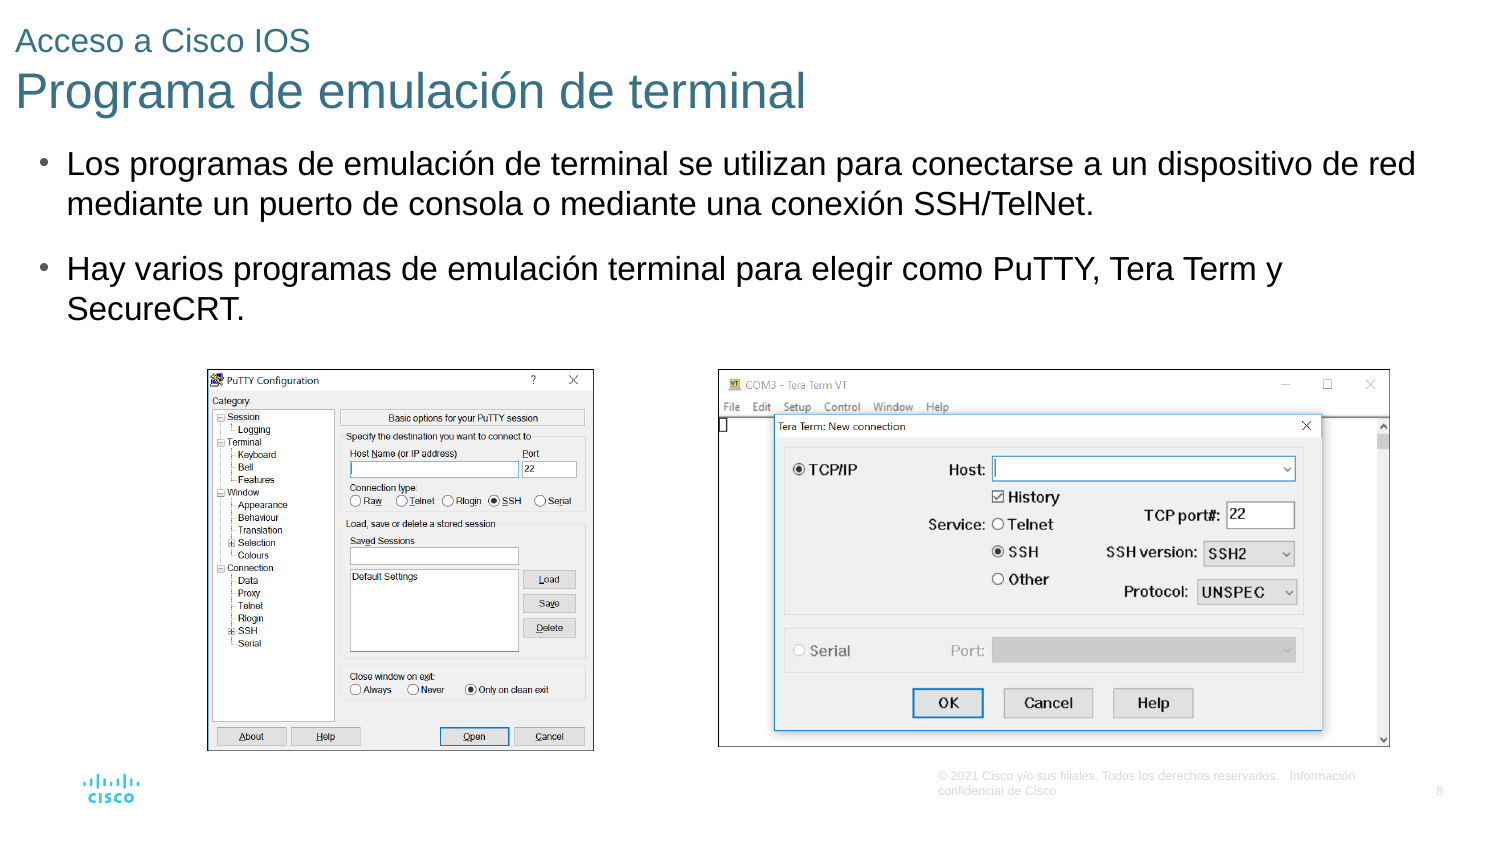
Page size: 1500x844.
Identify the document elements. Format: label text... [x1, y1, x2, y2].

picture [718, 369, 1390, 747]
list Los programas de emulación de terminal se utilizan para conectarse a un dispositivo de red mediante un puerto de consola o mediante una conexión SSH/TelNet. Hay varios programas de emulación terminal para elegir como PuTTY, Tera Term y SecureCRT. [23, 135, 1453, 320]
title Acceso a Cisco IOS Programa de emulación de terminal [0, 6, 1500, 131]
picture [207, 369, 594, 751]
